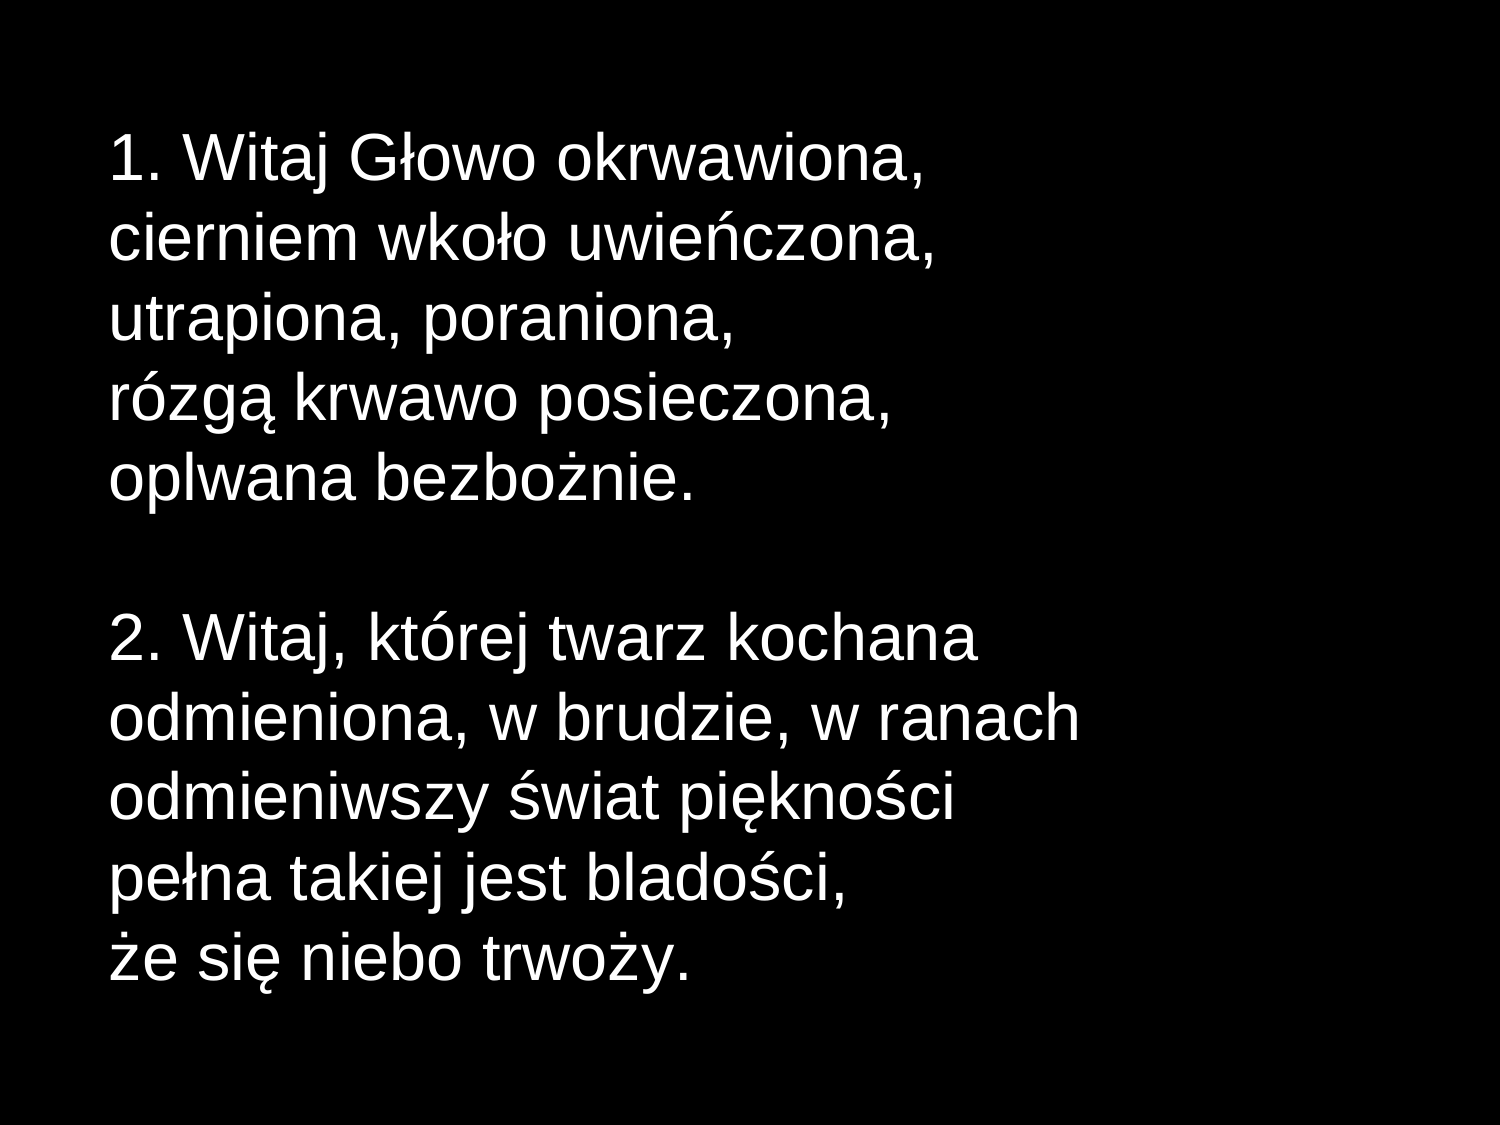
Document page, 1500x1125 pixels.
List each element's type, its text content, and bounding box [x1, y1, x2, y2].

text_box 1. Witaj Głowo okrwawiona, cierniem wkoło uwieńczona, utrapiona, poraniona, rózgą krwawo posieczona, oplwana bezbożnie. 2. Witaj, której twarz kochana odmieniona, w brudzie, w ranach odmieniwszy świat piękności pełna takiej jest bladości, że się niebo trwoży. [93, 105, 1465, 1001]
